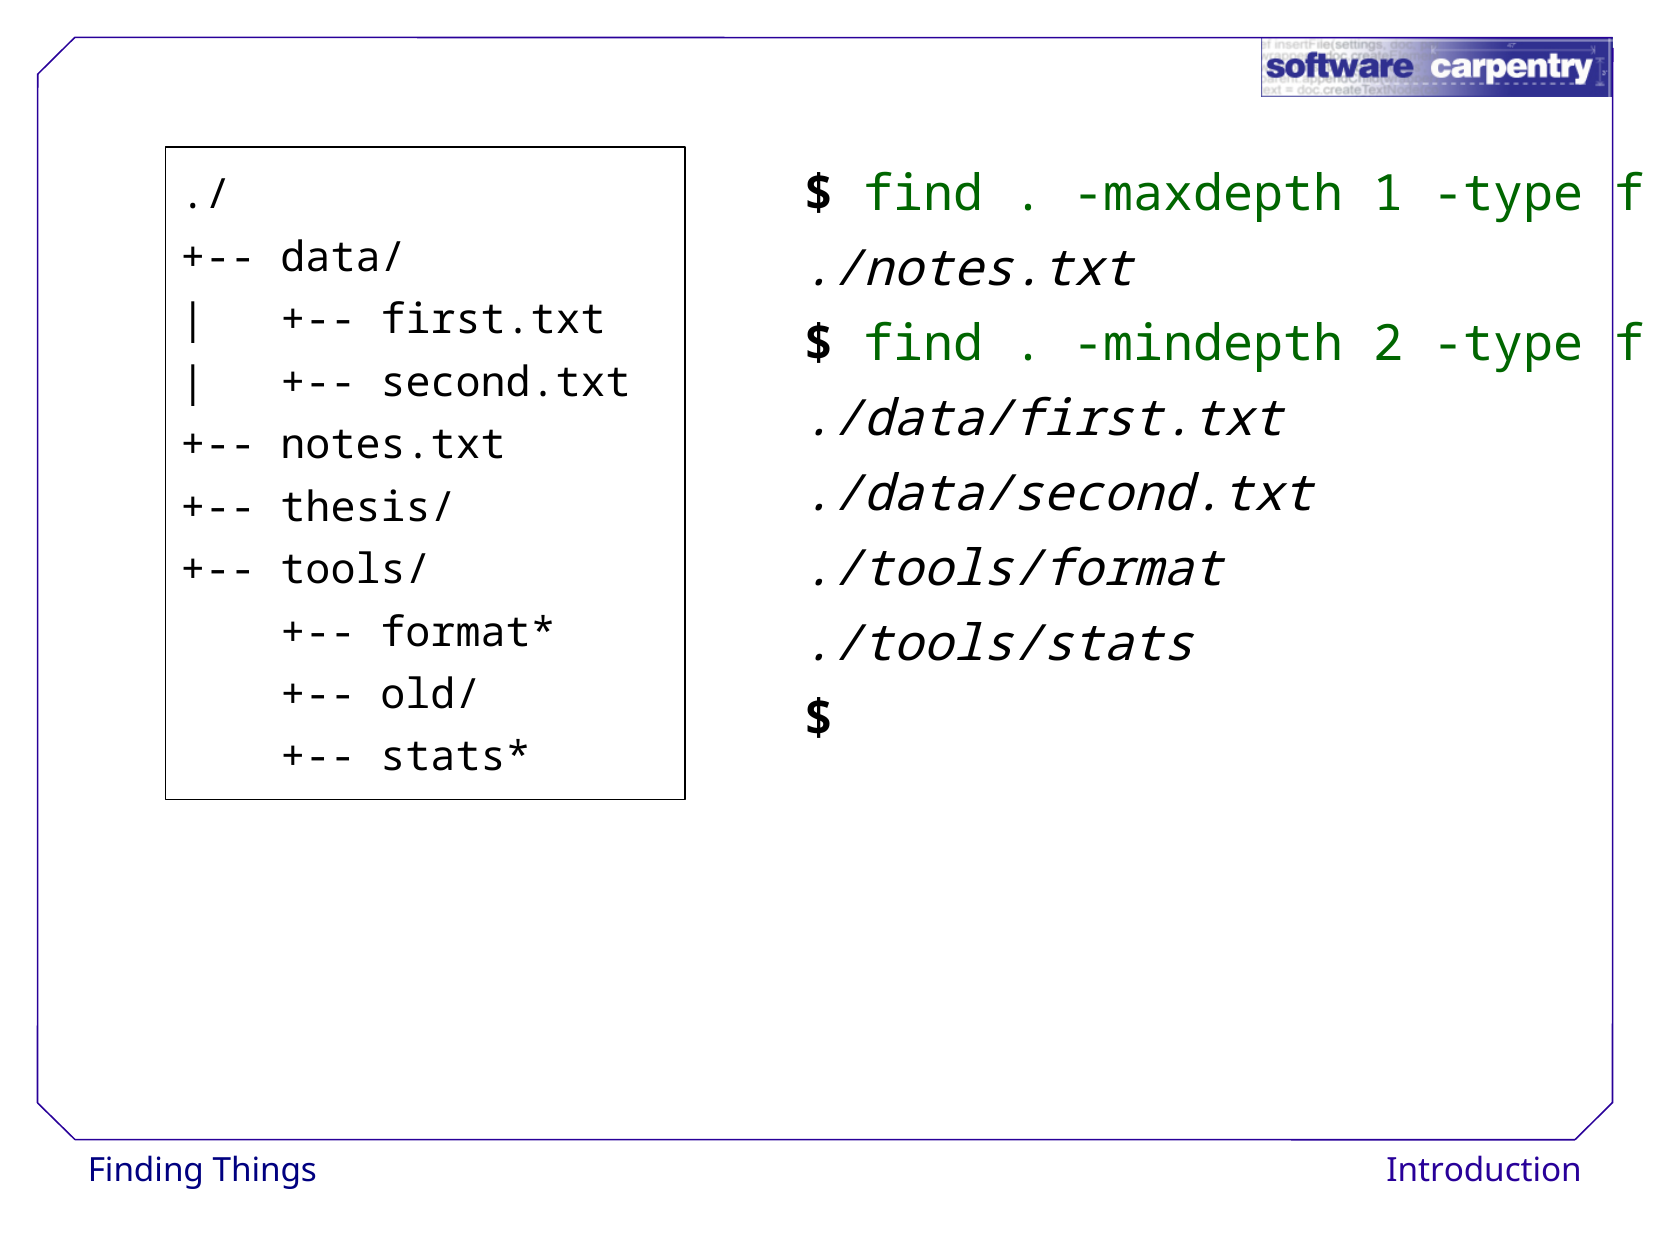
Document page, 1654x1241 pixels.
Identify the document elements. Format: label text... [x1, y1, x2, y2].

text_box $ find . -maxdepth 1 -type f ./notes.txt $ find . -mindepth 2 -type f ./data/first.txt ./data/second.txt ./tools/format ./tools/stats $ [788, 138, 1536, 1055]
picture [1261, 39, 1613, 97]
text_box ./ +-- data/ | +-- first.txt | +-- second.txt +-- notes.txt +-- thesis/ +-- tools/ +-- format* +-- old/ +-- stats* [165, 147, 686, 800]
